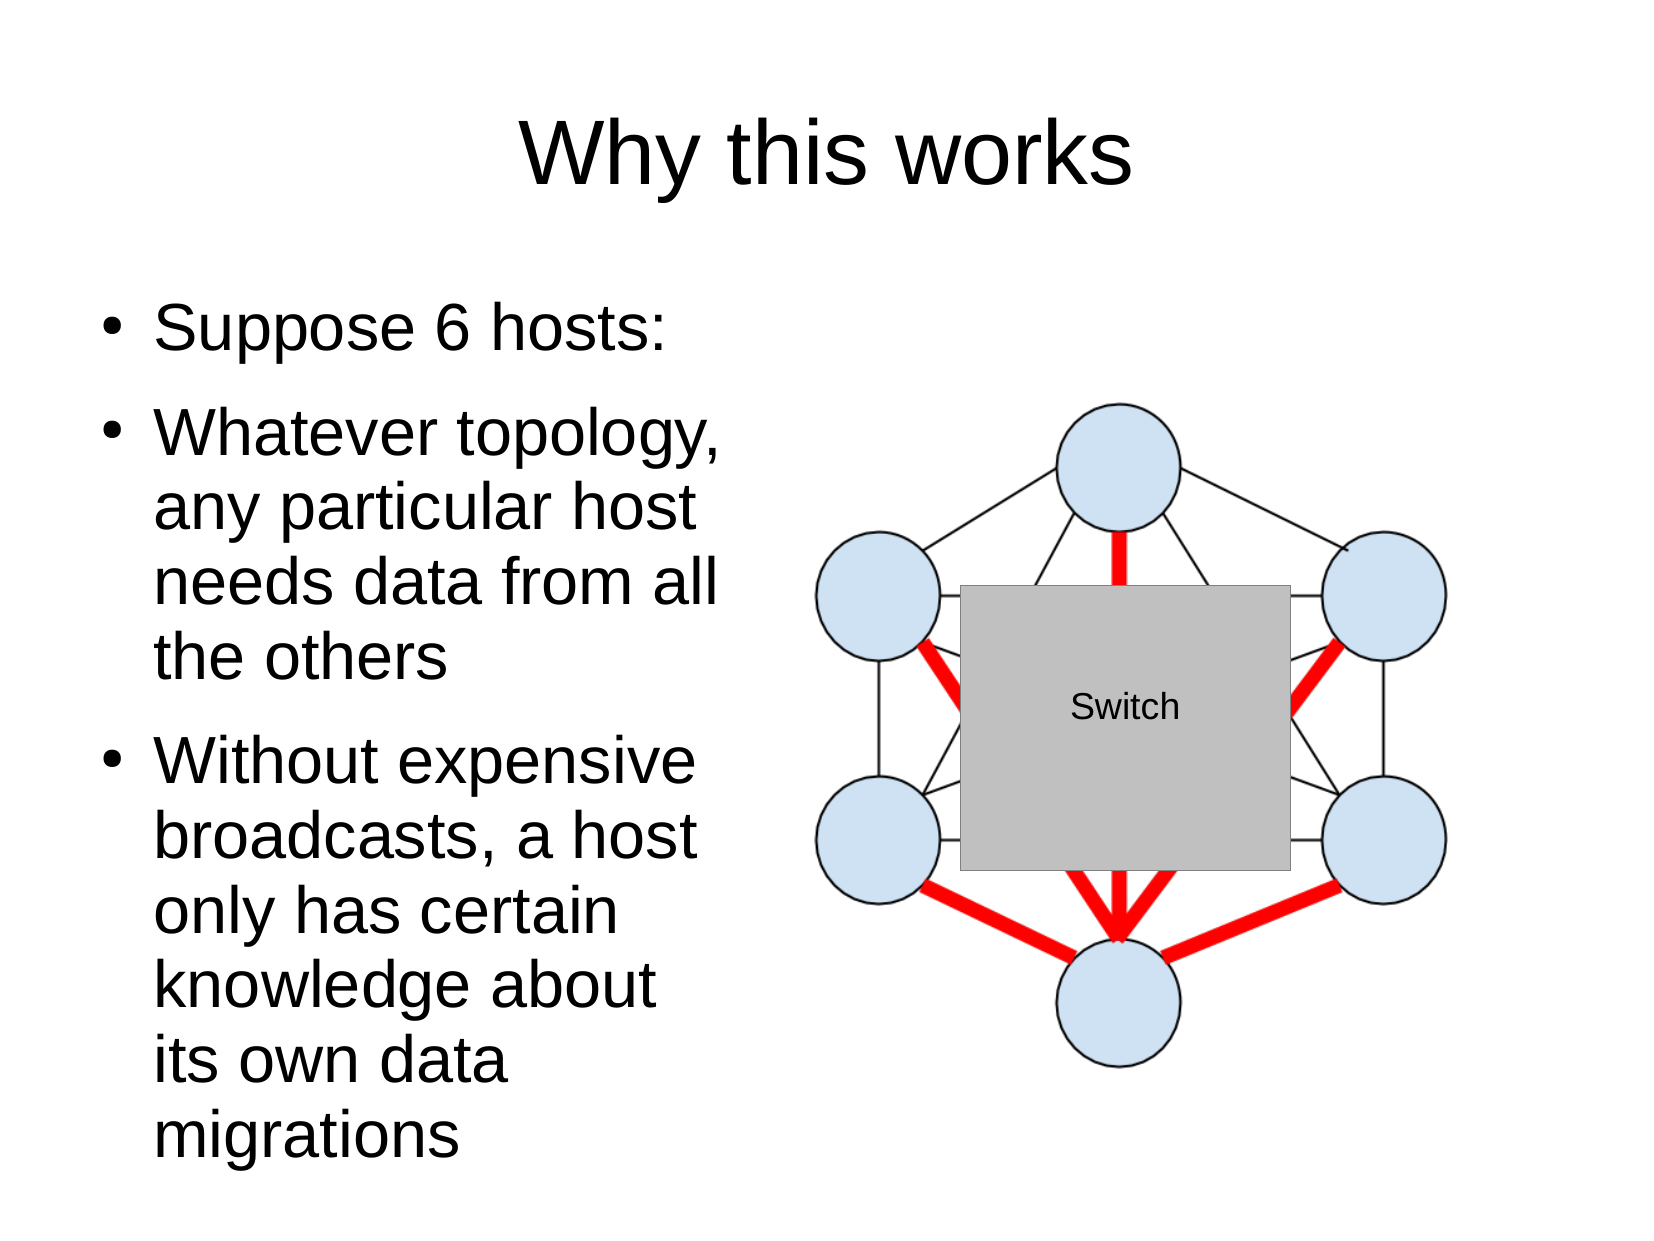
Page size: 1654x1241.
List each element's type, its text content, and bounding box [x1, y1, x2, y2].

list Suppose 6 hosts: Whatever topology, any particular host needs data from all the others Without expensive broadcasts, a host only has certain knowledge about its own data migrations [82, 290, 736, 1201]
text_box Switch [960, 585, 1291, 871]
picture [509, 341, 1654, 1241]
title Why this works [82, 49, 1571, 257]
